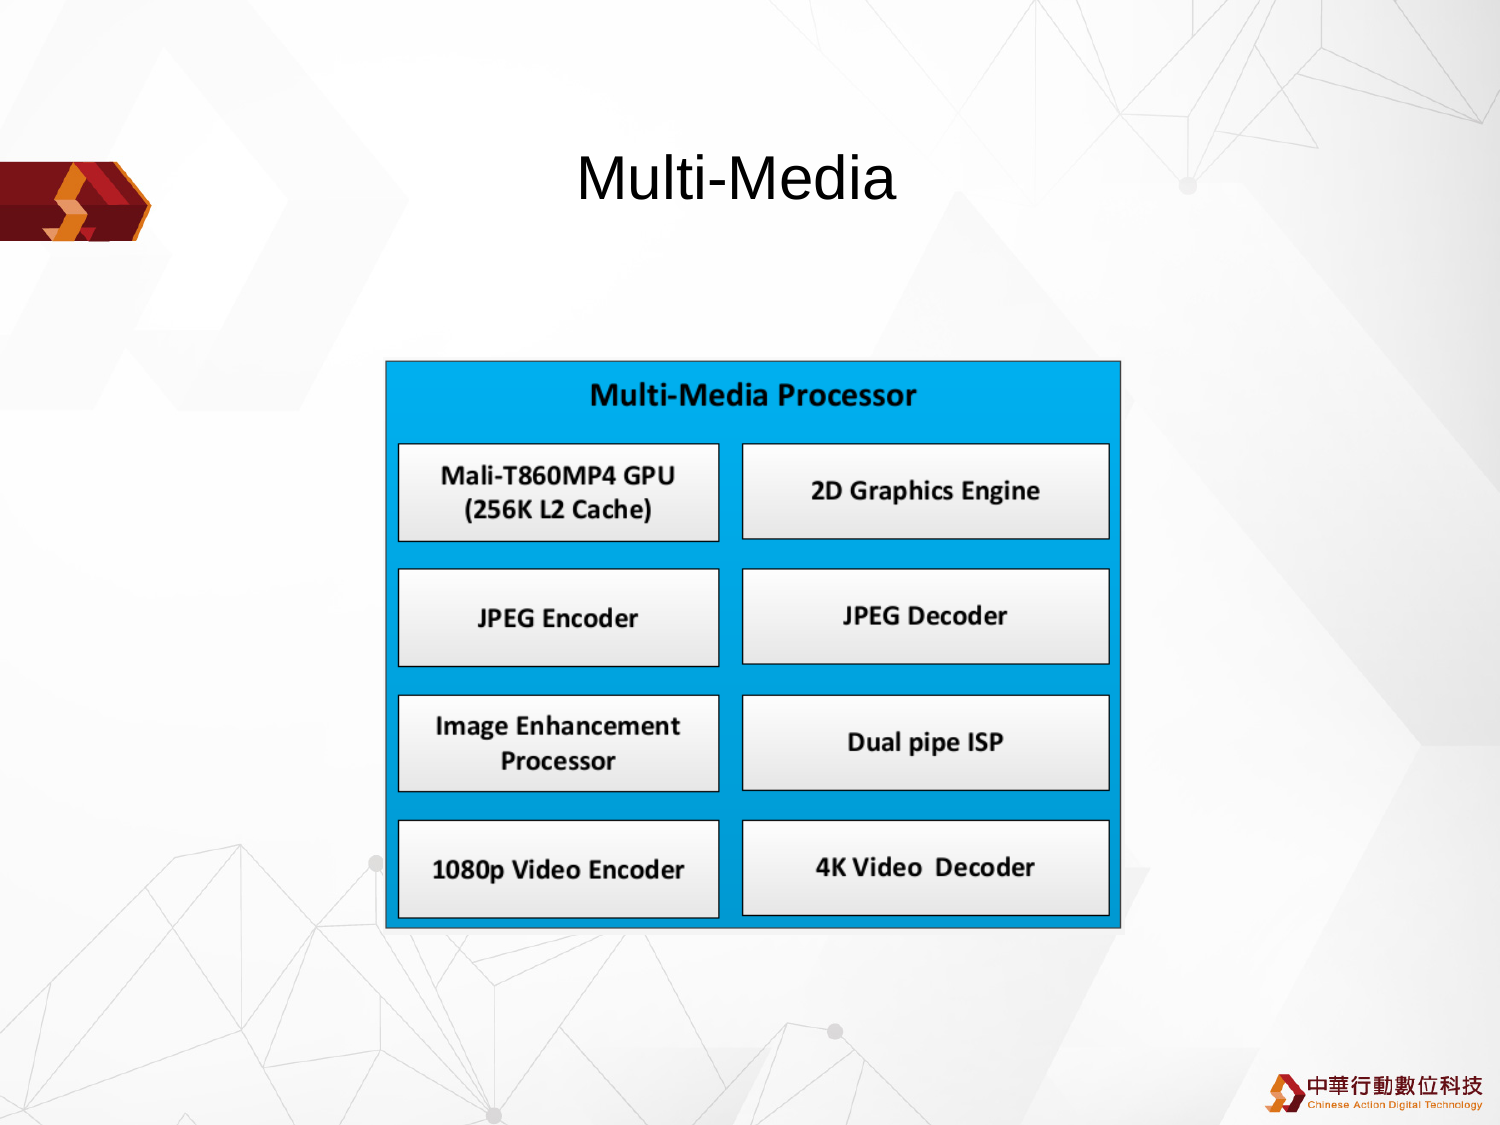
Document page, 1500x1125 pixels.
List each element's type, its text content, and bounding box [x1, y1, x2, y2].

title Multi-Media [107, 101, 1367, 255]
picture [0, 0, 1500, 1125]
